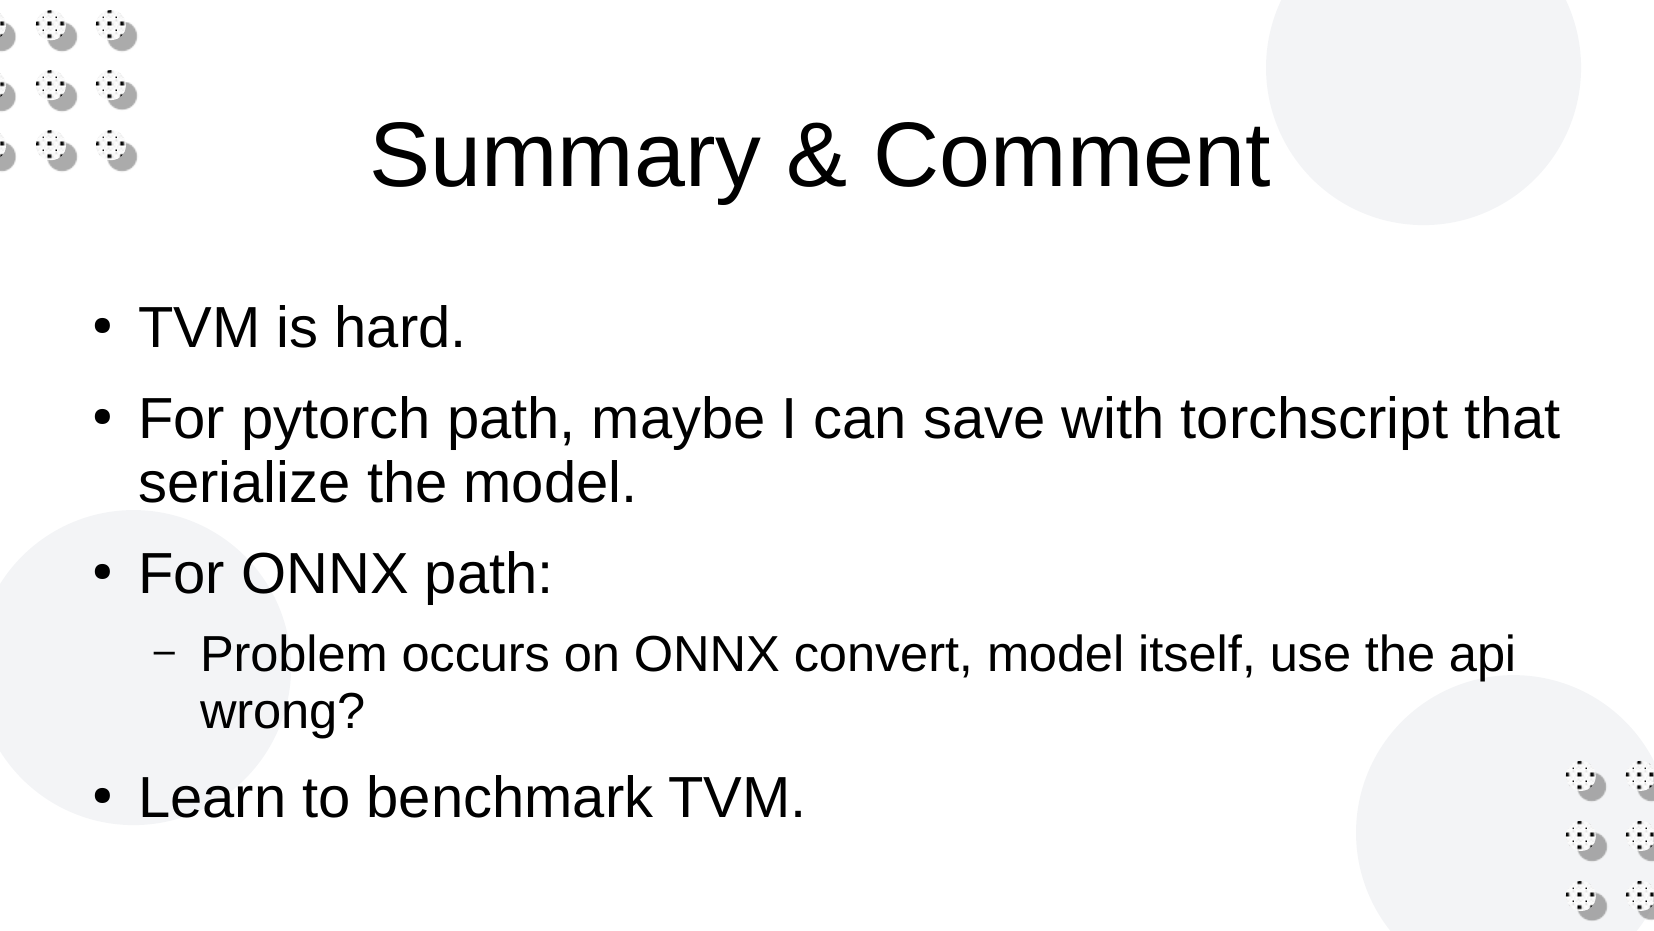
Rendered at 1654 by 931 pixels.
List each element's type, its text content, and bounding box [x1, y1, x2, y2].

picture [1625, 880, 1654, 911]
picture [0, 13, 6, 38]
picture [35, 10, 66, 41]
picture [0, 133, 7, 158]
list TVM is hard. For pytorch path, maybe I can save with torchscript that serialize the model. For ONNX path: Problem occurs on ONNX convert, model itself, use the api wrong? Learn to benchmark TVM. [76, 295, 1565, 835]
picture [1565, 820, 1596, 851]
picture [95, 10, 126, 41]
picture [35, 70, 66, 101]
picture [1625, 820, 1654, 851]
picture [35, 130, 67, 161]
title Summary & Comment [76, 76, 1565, 233]
picture [99, 70, 123, 76]
picture [0, 73, 6, 98]
picture [1565, 880, 1596, 912]
picture [1625, 760, 1654, 791]
picture [1565, 760, 1596, 791]
